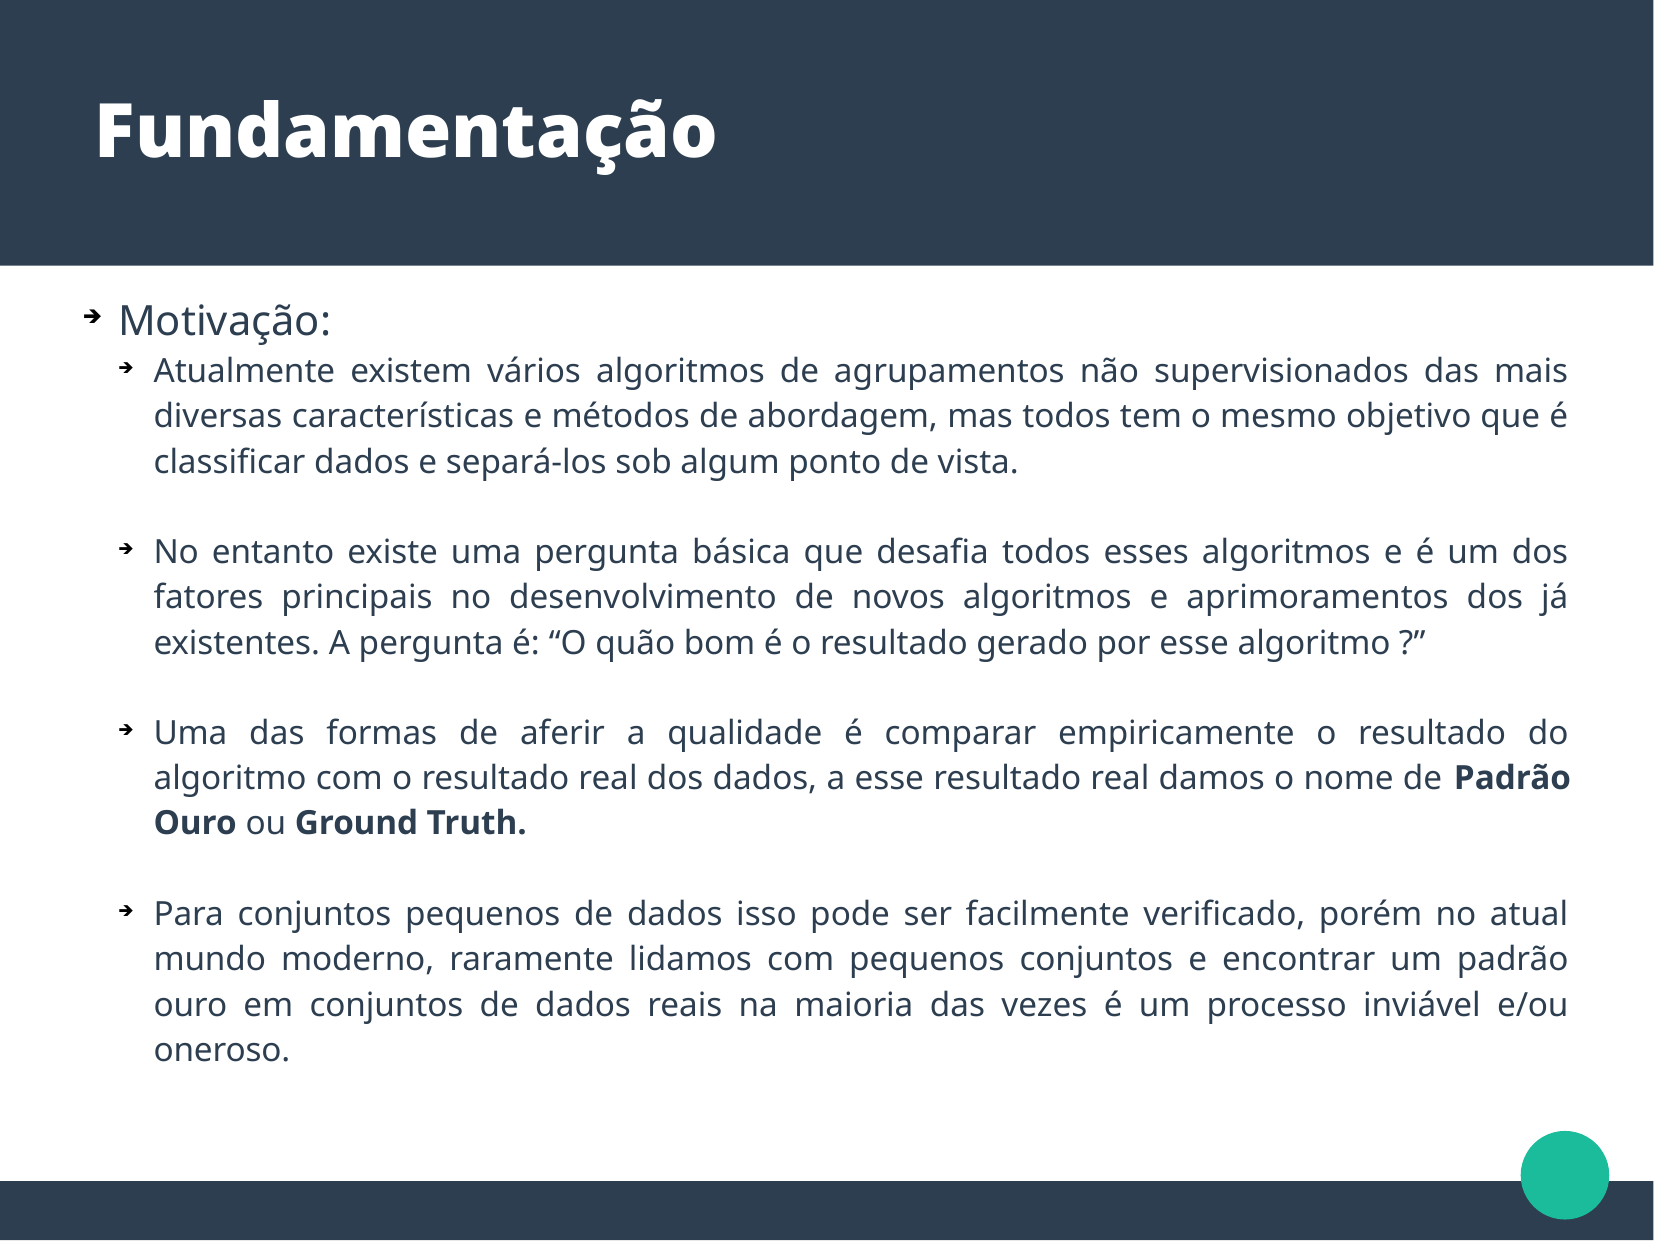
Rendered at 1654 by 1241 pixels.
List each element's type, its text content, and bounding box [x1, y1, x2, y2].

subtitle Motivação: Atualmente existem vários algoritmos de agrupamentos não supervisionados das mais diversas características e métodos de abordagem, mas todos tem o mesmo objetivo que é classificar dados e separá-los sob algum ponto de vista. No entanto existe uma pergunta básica que desafia todos esses algoritmos e é um dos fatores principais no desenvolvimento de novos algoritmos e aprimoramentos dos já existentes. A pergunta é: “O quão bom é o resultado gerado por esse algoritmo ?” Uma das formas de aferir a qualidade é comparar empiricamente o resultado do algoritmo com o resultado real dos dados, a esse resultado real damos o nome de Padrão Ouro ou Ground Truth. Para conjuntos pequenos de dados isso pode ser facilmente verificado, porém no atual mundo moderno, raramente lidamos com pequenos conjuntos e encontrar um padrão ouro em conjuntos de dados reais na maioria das vezes é um processo inviável e/ou oneroso. [82, 290, 1571, 1010]
title Fundamentação [59, 49, 1595, 207]
